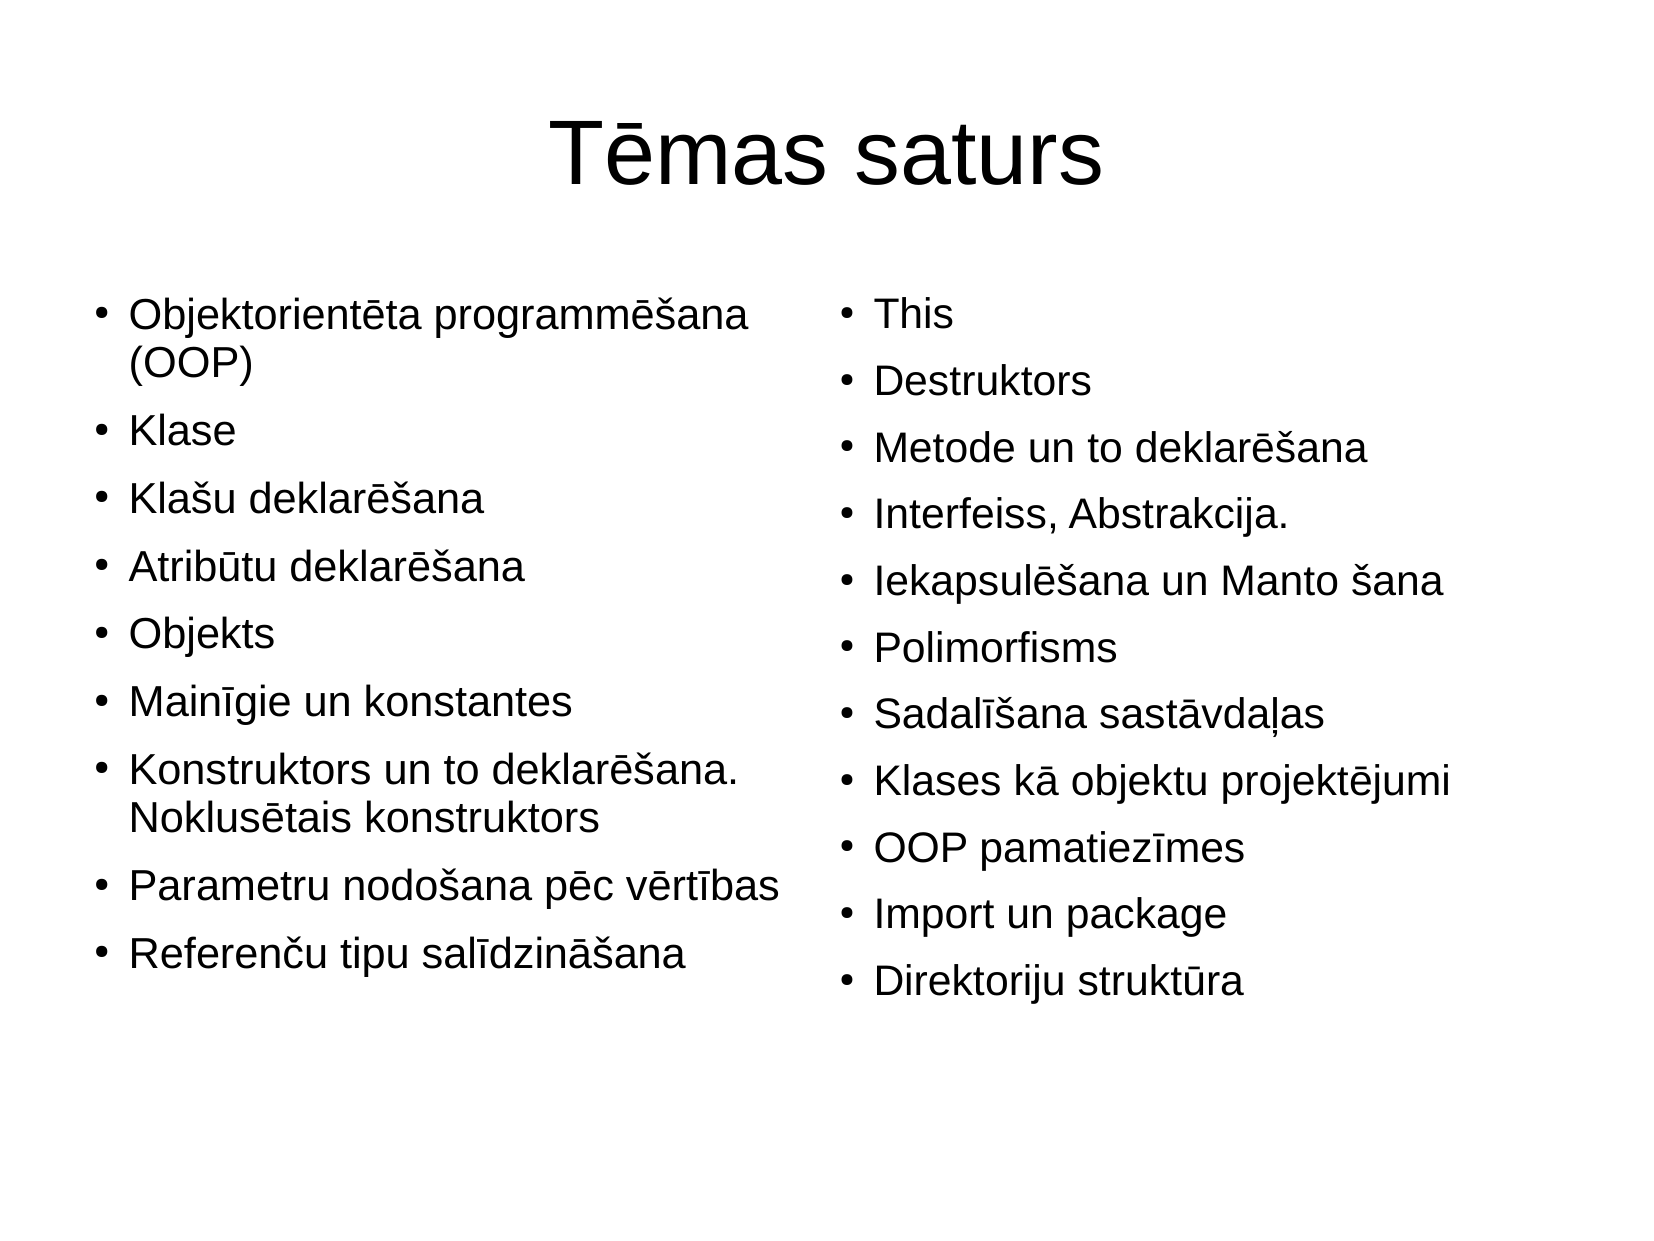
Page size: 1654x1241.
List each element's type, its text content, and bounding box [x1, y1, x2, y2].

list Objektorientēta programmēšana (OOP) Klase Klašu deklarēšana Atribūtu deklarēšana Objekts Mainīgie un konstantes Konstruktors un to deklarēšana. Noklusētais konstruktors Parametru nodošana pēc vērtības Referenču tipu salīdzināšana [82, 290, 793, 1010]
title Tēmas saturs [82, 49, 1571, 257]
list This Destruktors Metode un to deklarēšana Interfeiss, Abstrakcija. Iekapsulēšana un Manto šana Polimorfisms Sadalīšana sastāvdaļas Klases kā objektu projektējumi OOP pamatiezīmes Import un package Direktoriju struktūra [828, 290, 1539, 1010]
